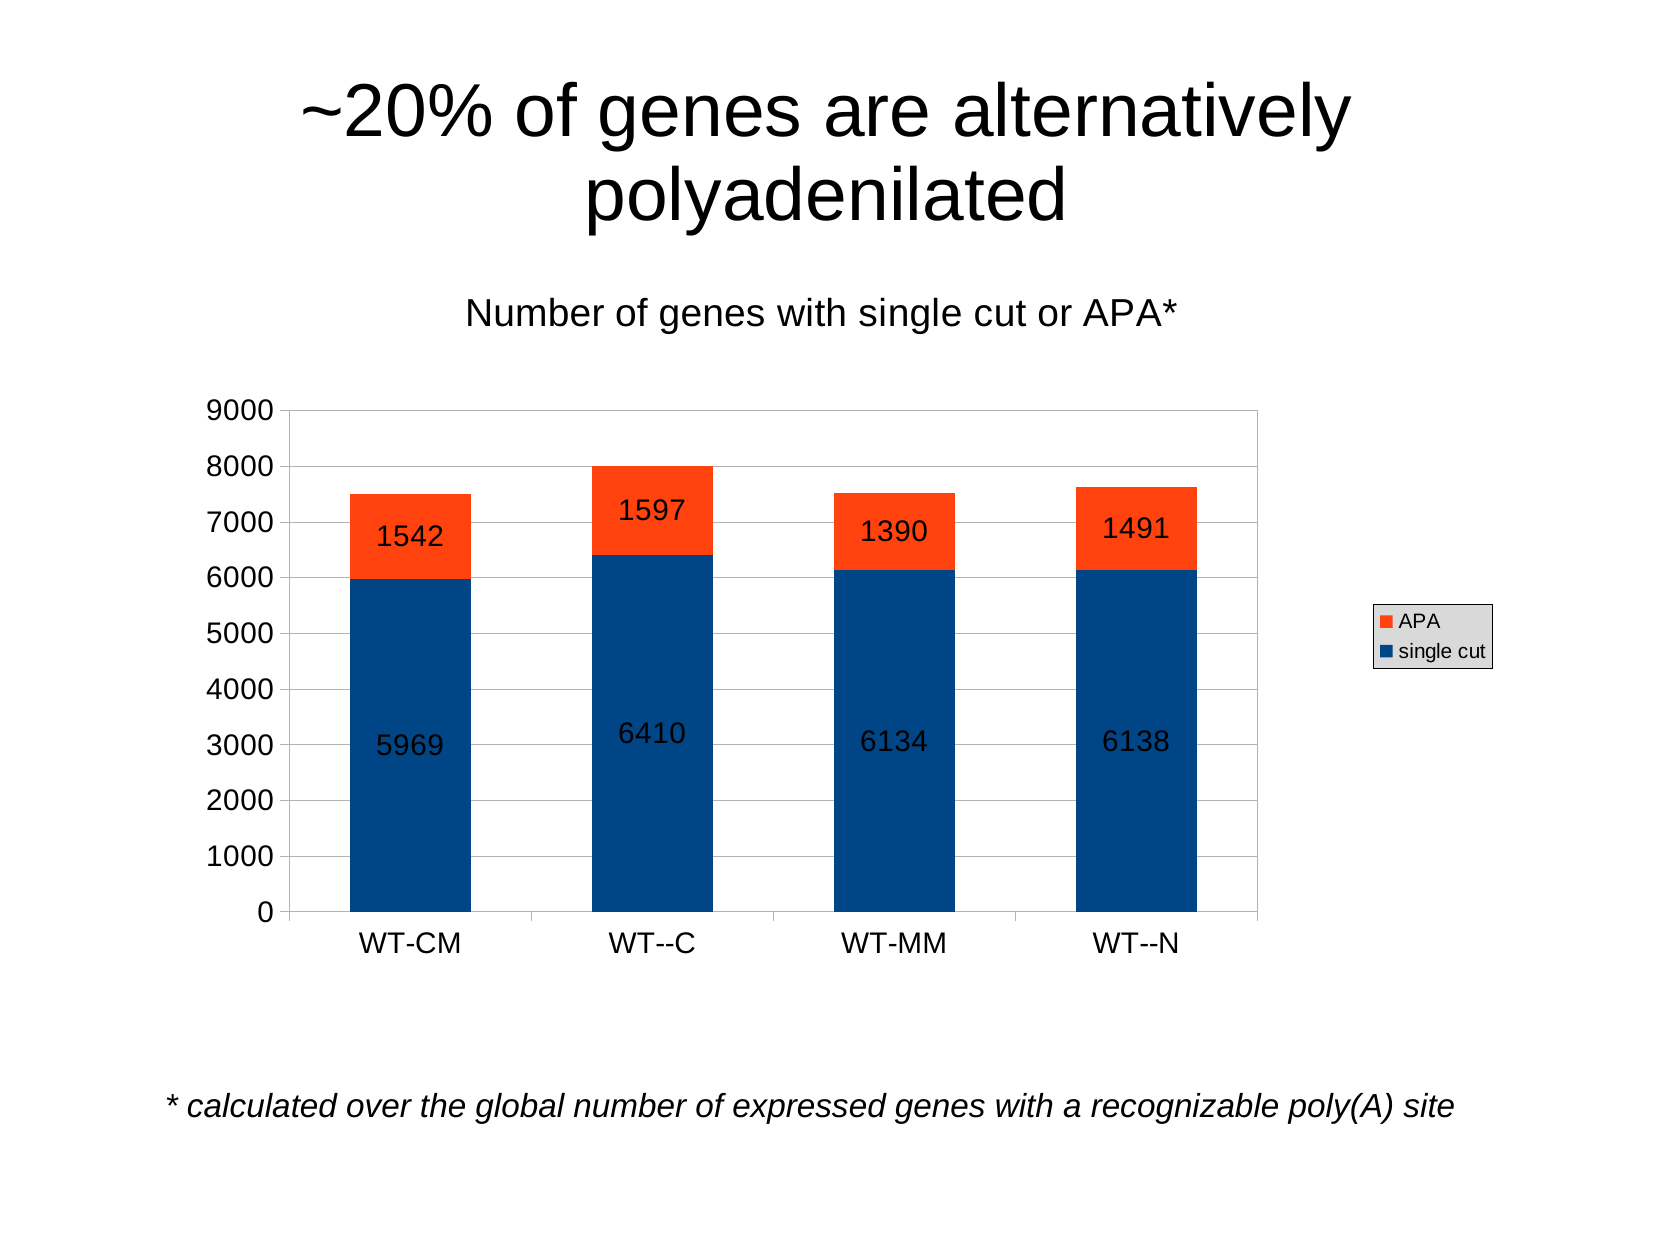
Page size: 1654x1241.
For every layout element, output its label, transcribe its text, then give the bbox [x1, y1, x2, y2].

chart [139, 255, 1506, 1018]
text_box * calculated over the global number of expressed genes with a recognizable poly(A) site [150, 1080, 1473, 1132]
title ~20% of genes are alternatively polyadenilated [82, 49, 1571, 257]
